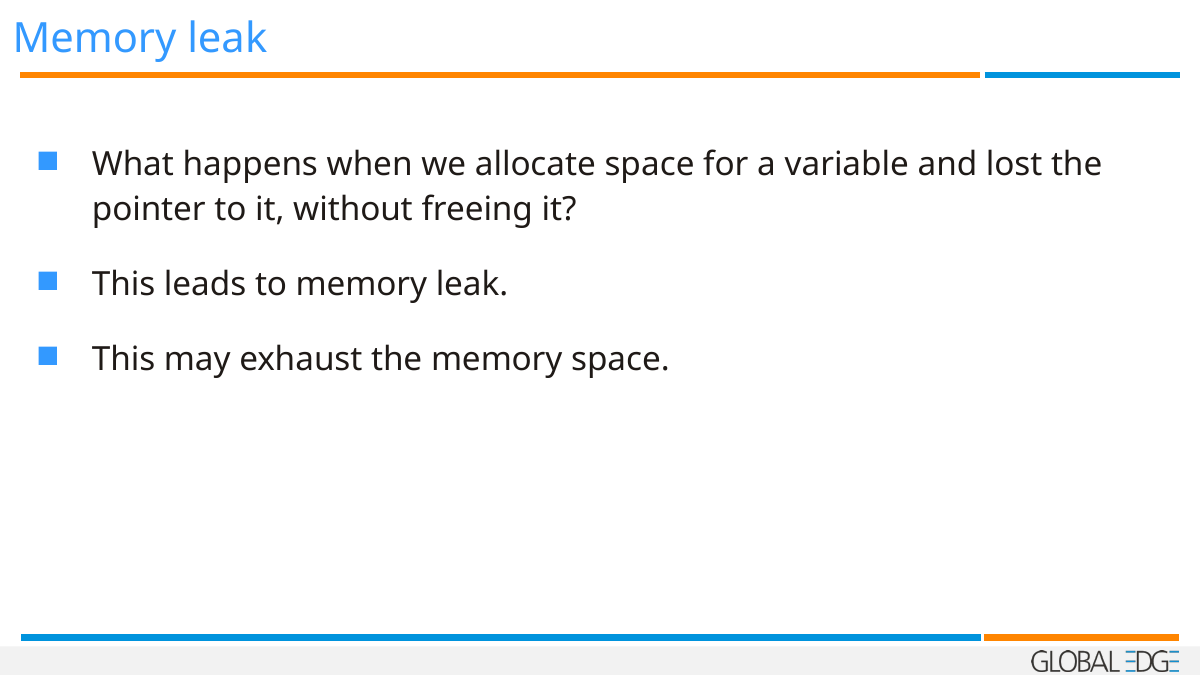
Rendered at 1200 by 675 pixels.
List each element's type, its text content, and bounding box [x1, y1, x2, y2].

picture [1031, 650, 1179, 672]
list What happens when we allocate space for a variable and lost the pointer to it, without freeing it? This leads to memory leak. This may exhaust the memory space. [21, 140, 1170, 668]
title Memory leak [12, 9, 1088, 63]
